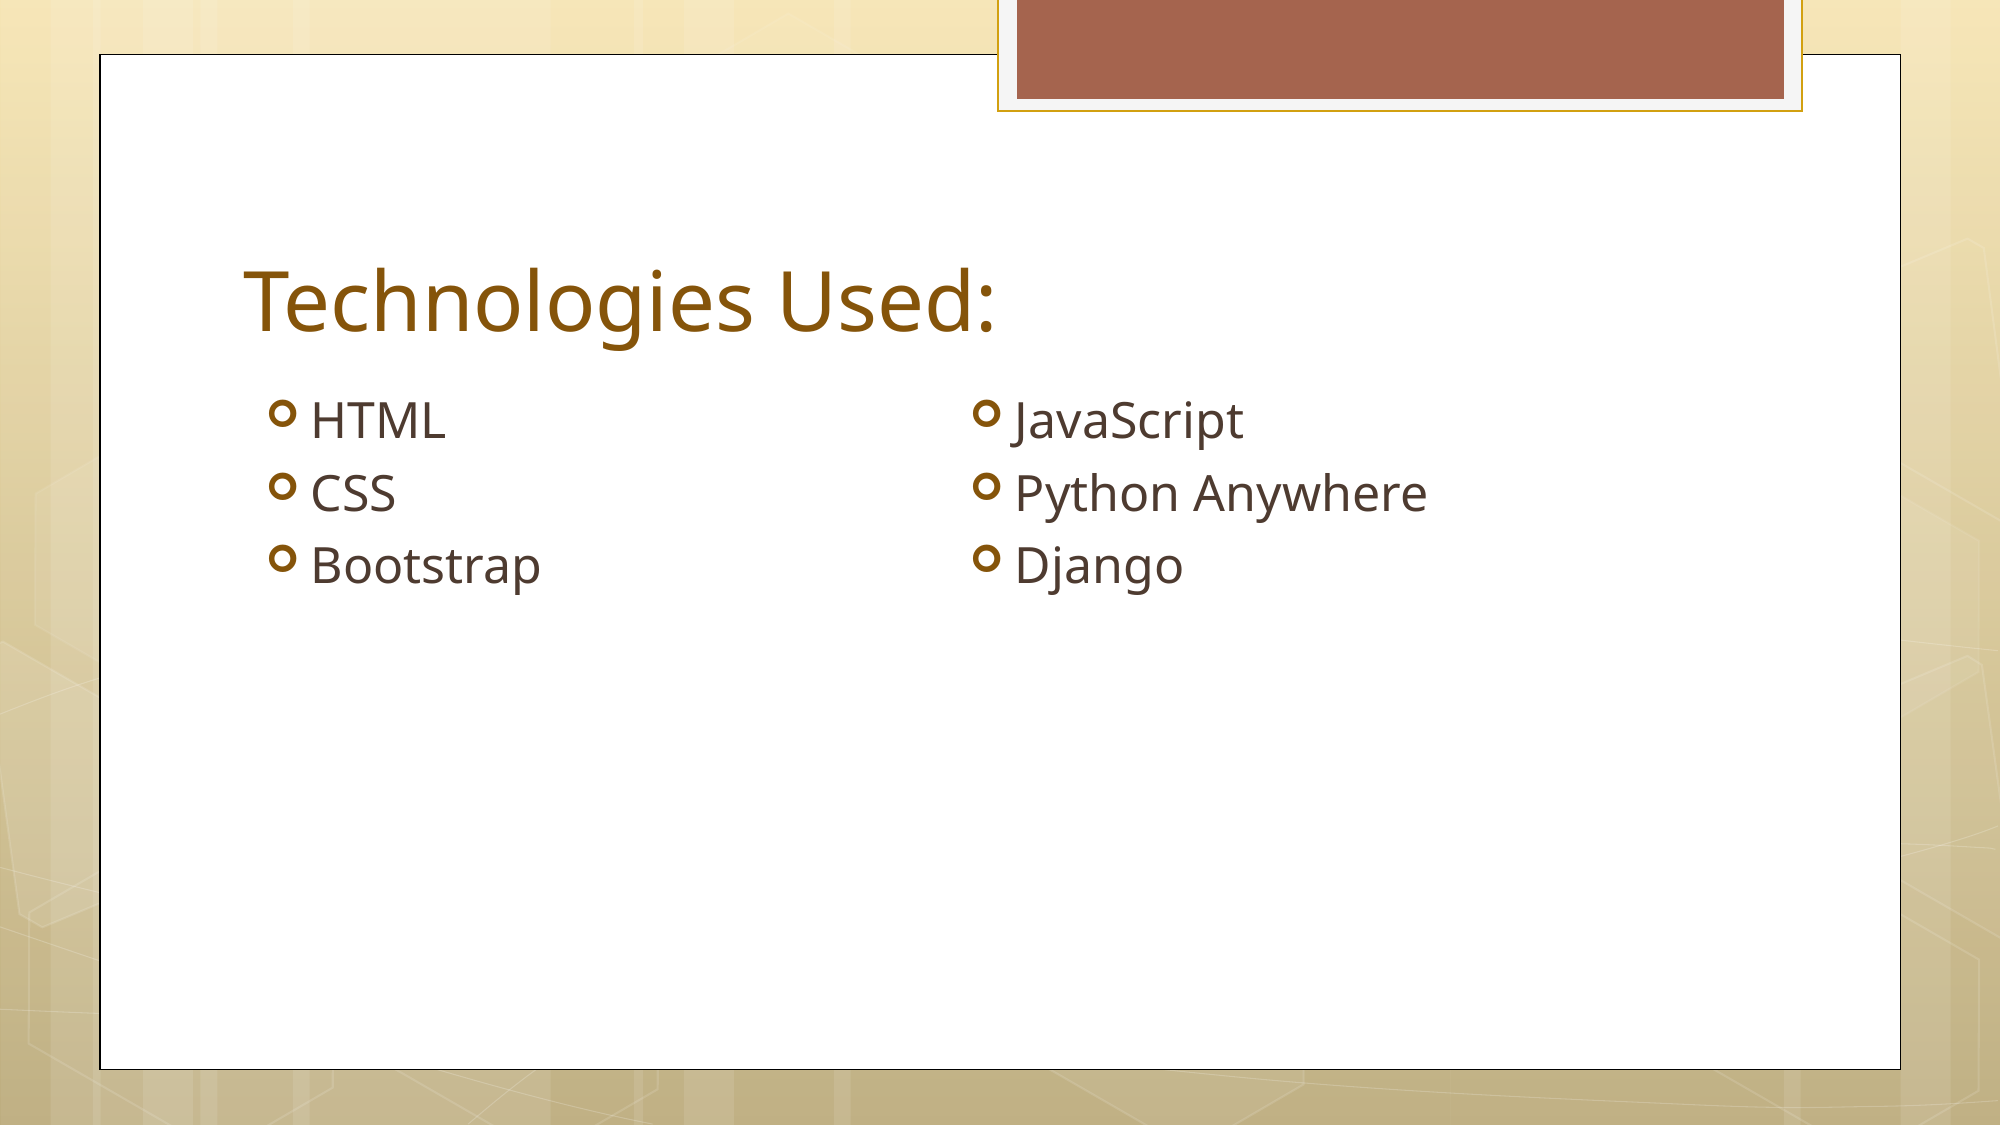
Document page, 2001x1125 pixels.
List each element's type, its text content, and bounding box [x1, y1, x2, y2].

text_box JavaScript Python Anywhere Django [932, 381, 1637, 957]
title Technologies Used: [228, 168, 1765, 357]
list HTML CSS Bootstrap [228, 381, 932, 957]
